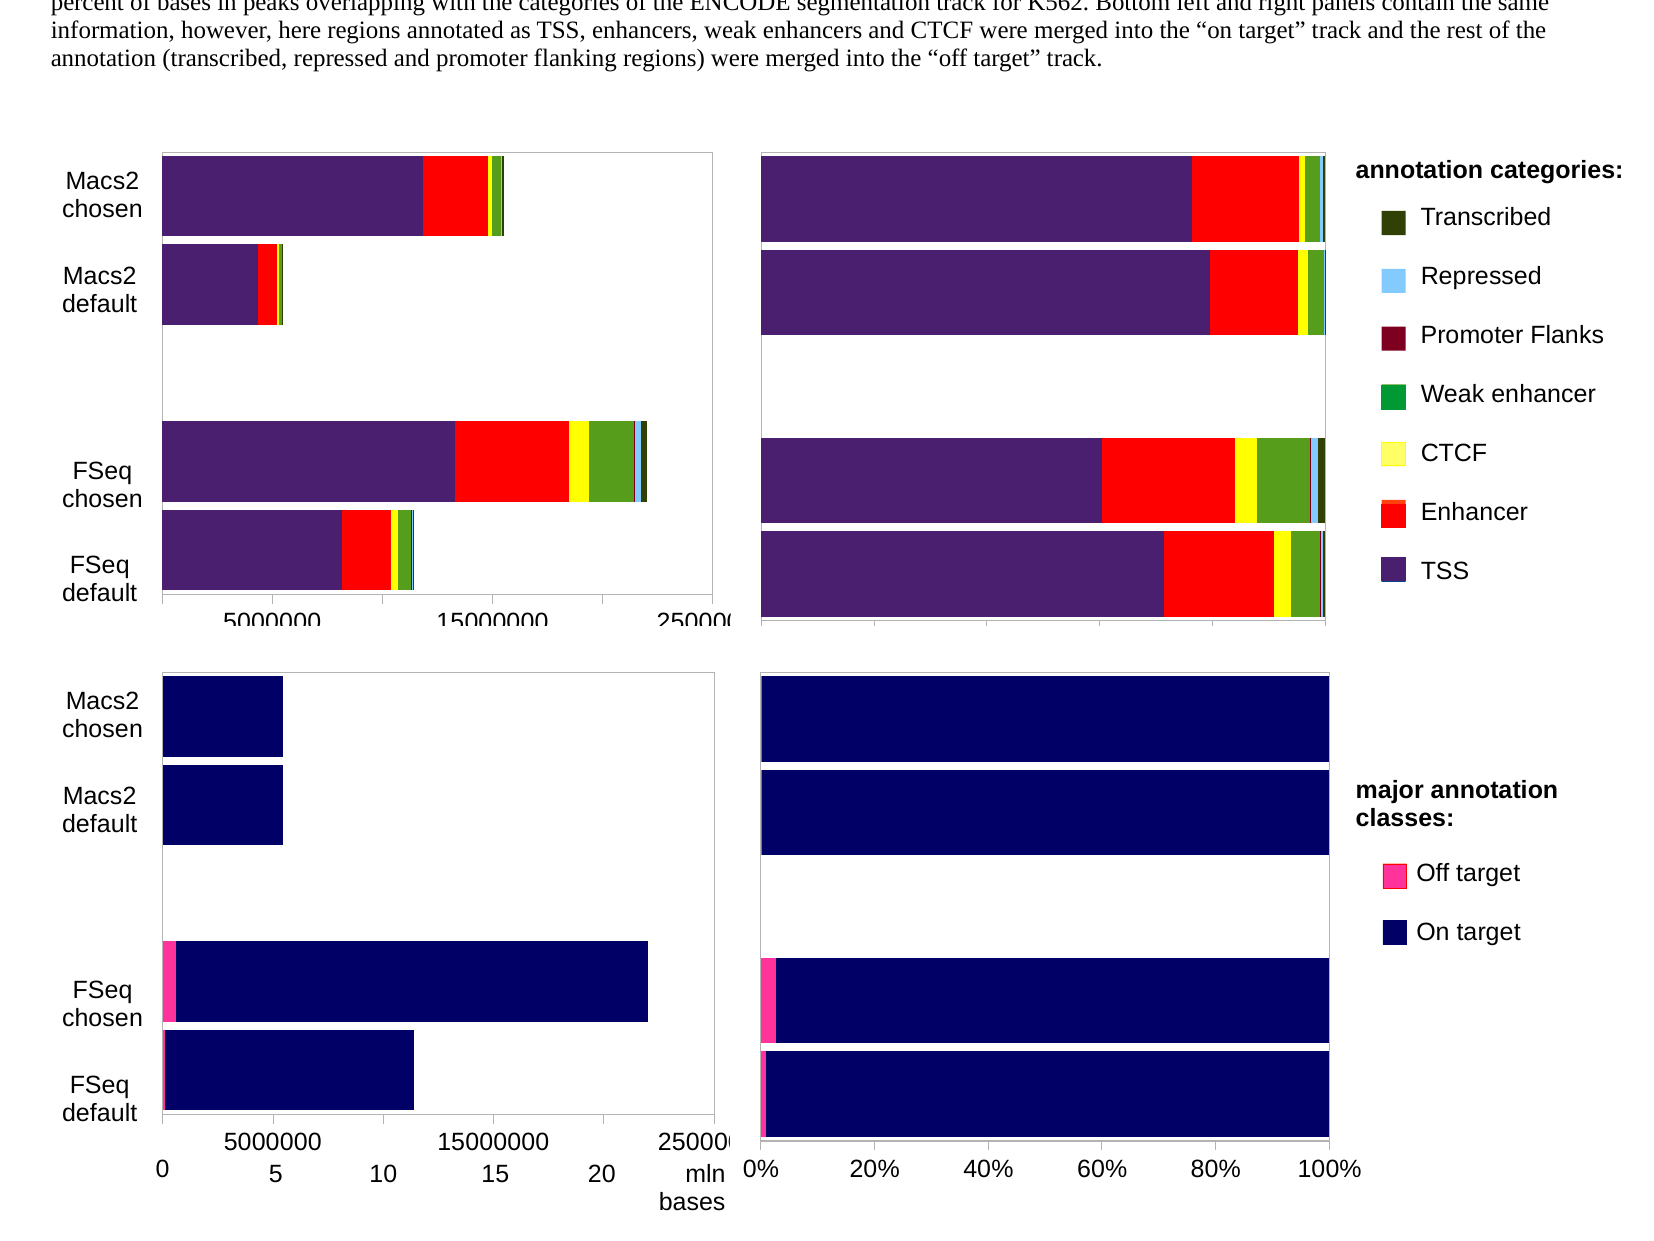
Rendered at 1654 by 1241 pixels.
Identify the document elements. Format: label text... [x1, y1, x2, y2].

text_box Off target [1401, 851, 1536, 895]
text_box Promoter Flanks [1405, 313, 1620, 357]
text_box CTCF [1405, 431, 1503, 475]
text_box FSeq default [47, 1063, 153, 1135]
text_box Macs2 chosen [47, 679, 159, 751]
text_box [37, 135, 1636, 1241]
text_box Macs2 default [47, 254, 153, 326]
picture [1368, 192, 1416, 605]
text_box FSeq default [47, 543, 153, 615]
text_box 10 [354, 1152, 413, 1196]
text_box Enhancer [1406, 490, 1544, 534]
text_box [1381, 504, 1406, 528]
text_box [1383, 920, 1407, 945]
text_box [1381, 385, 1406, 410]
text_box annotation categories: [1340, 147, 1639, 192]
text_box major annotation classes: [1340, 768, 1574, 840]
text_box Macs2 chosen [47, 159, 158, 232]
text_box Weak enhancer [1406, 372, 1611, 416]
text_box Supplementary figure S6. Overlap between the peaks called with different peak callers and the annotation. Four horizontal bars on each plot represent the distribution of peaks called by Macs2 with the chosen parameter set (e=600, q=0.07); by Macs2 with the default parameter set (e=200, q=0.05); by Fseq with the chosen parameter set (l=800, t=2); by FSeq with the default parameter set (l=600, t=4). Top left and right panels represent the number and percent of bases in peaks overlapping with the categories of the ENCODE segmentation track for K562. Bottom left and right panels contain the same information, however, here regions annotated as TSS, enhancers, weak enhancers and CTCF were merged into the “on target” track and the rest of the annotation (transcribed, repressed and promoter flanking regions) were merged into the “off target” track. [36, 0, 1598, 81]
text_box [1383, 864, 1407, 889]
text_box FSeq chosen [47, 968, 159, 1041]
text_box 20 [573, 1152, 631, 1196]
text_box [1381, 557, 1406, 581]
text_box TSS [1406, 549, 1485, 593]
text_box Repressed [1405, 254, 1557, 298]
text_box [1381, 442, 1405, 466]
text_box Macs2 default [47, 774, 153, 846]
text_box mln bases [643, 1152, 741, 1224]
text_box 5 [254, 1152, 298, 1196]
text_box FSeq chosen [47, 449, 158, 521]
text_box Transcribed [1405, 195, 1567, 239]
picture [1369, 856, 1414, 967]
text_box On target [1401, 910, 1536, 954]
chart [142, 141, 1375, 1194]
text_box 15 [466, 1152, 525, 1196]
